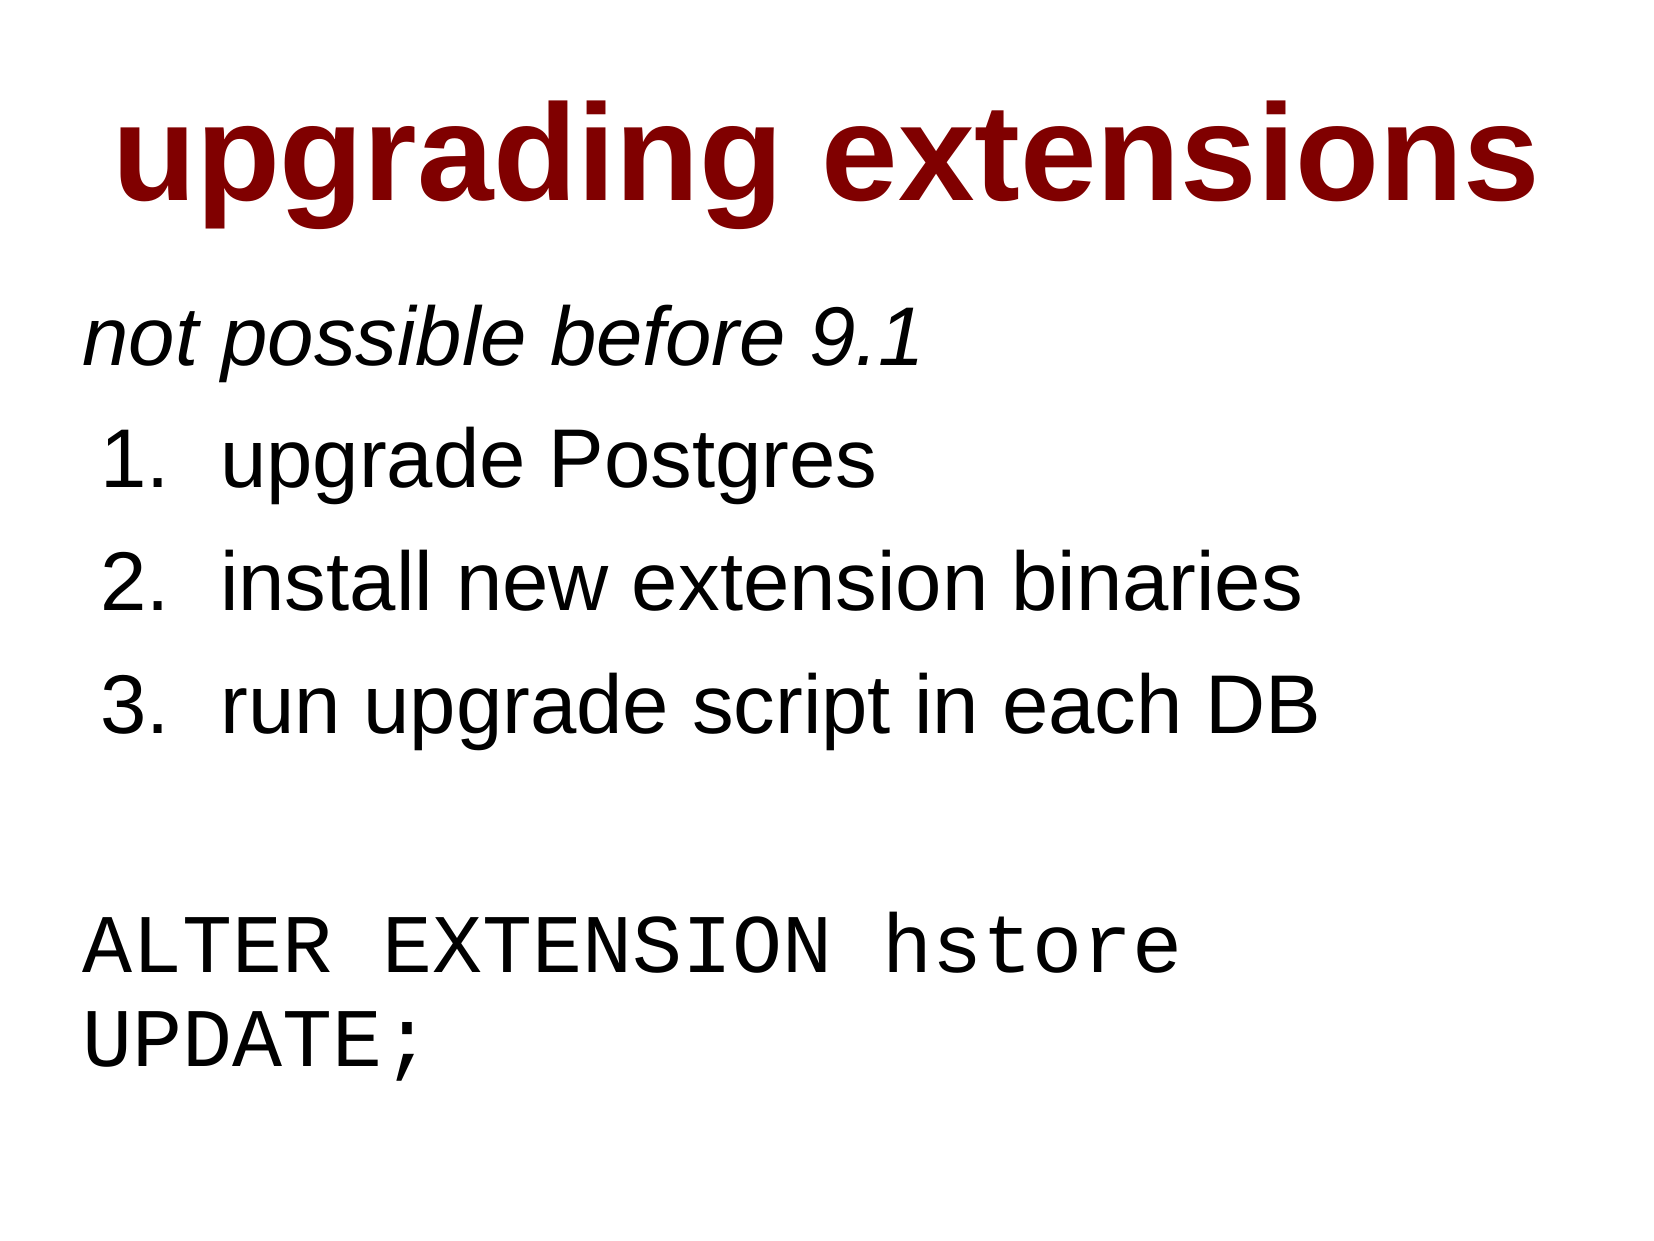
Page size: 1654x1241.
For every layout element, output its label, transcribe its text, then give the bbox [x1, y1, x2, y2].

title upgrading extensions [82, 49, 1571, 257]
list not possible before 9.1 upgrade Postgres install new extension binaries run upgrade script in each DB ALTER EXTENSION hstore UPDATE; [82, 290, 1571, 1092]
